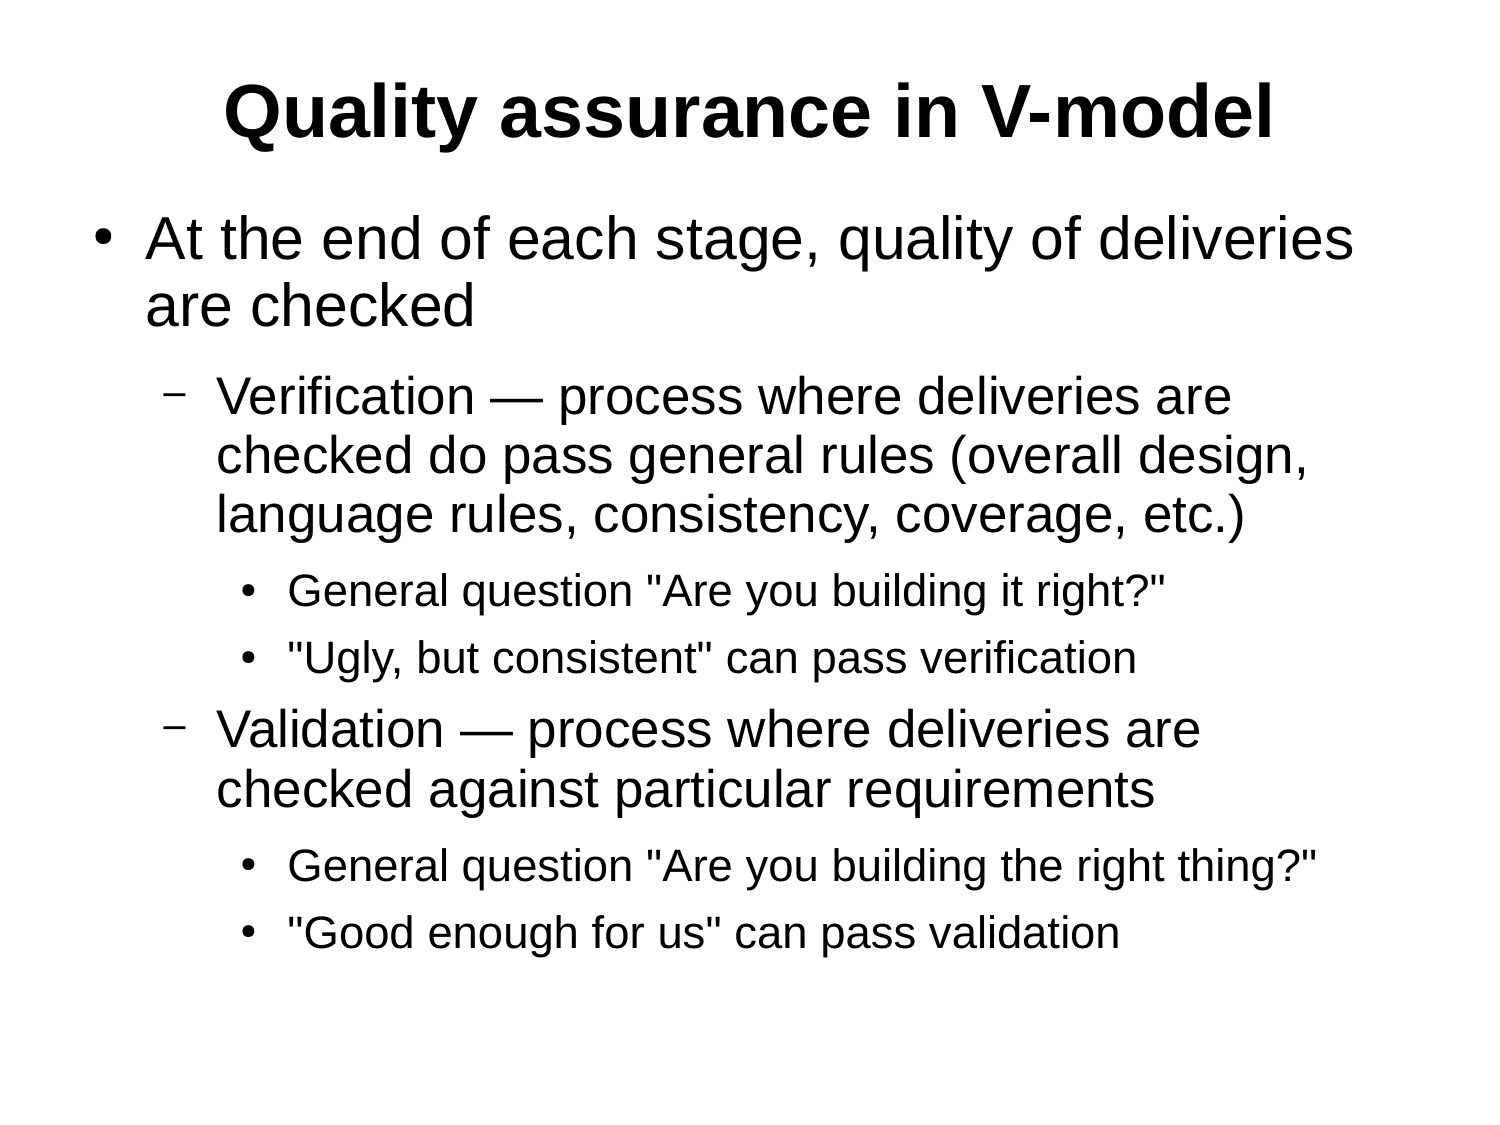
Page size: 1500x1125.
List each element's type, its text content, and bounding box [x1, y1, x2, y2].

title Quality assurance in V-model [75, 44, 1425, 177]
list At the end of each stage, quality of deliveries are checked Verification — process where deliveries are checked do pass general rules (overall design, language rules, consistency, coverage, etc.) General question "Are you building it right?" "Ugly, but consistent" can pass verification Validation — process where deliveries are checked against particular requirements General question "Are you building the right thing?" "Good enough for us" can pass validation [75, 204, 1395, 1075]
